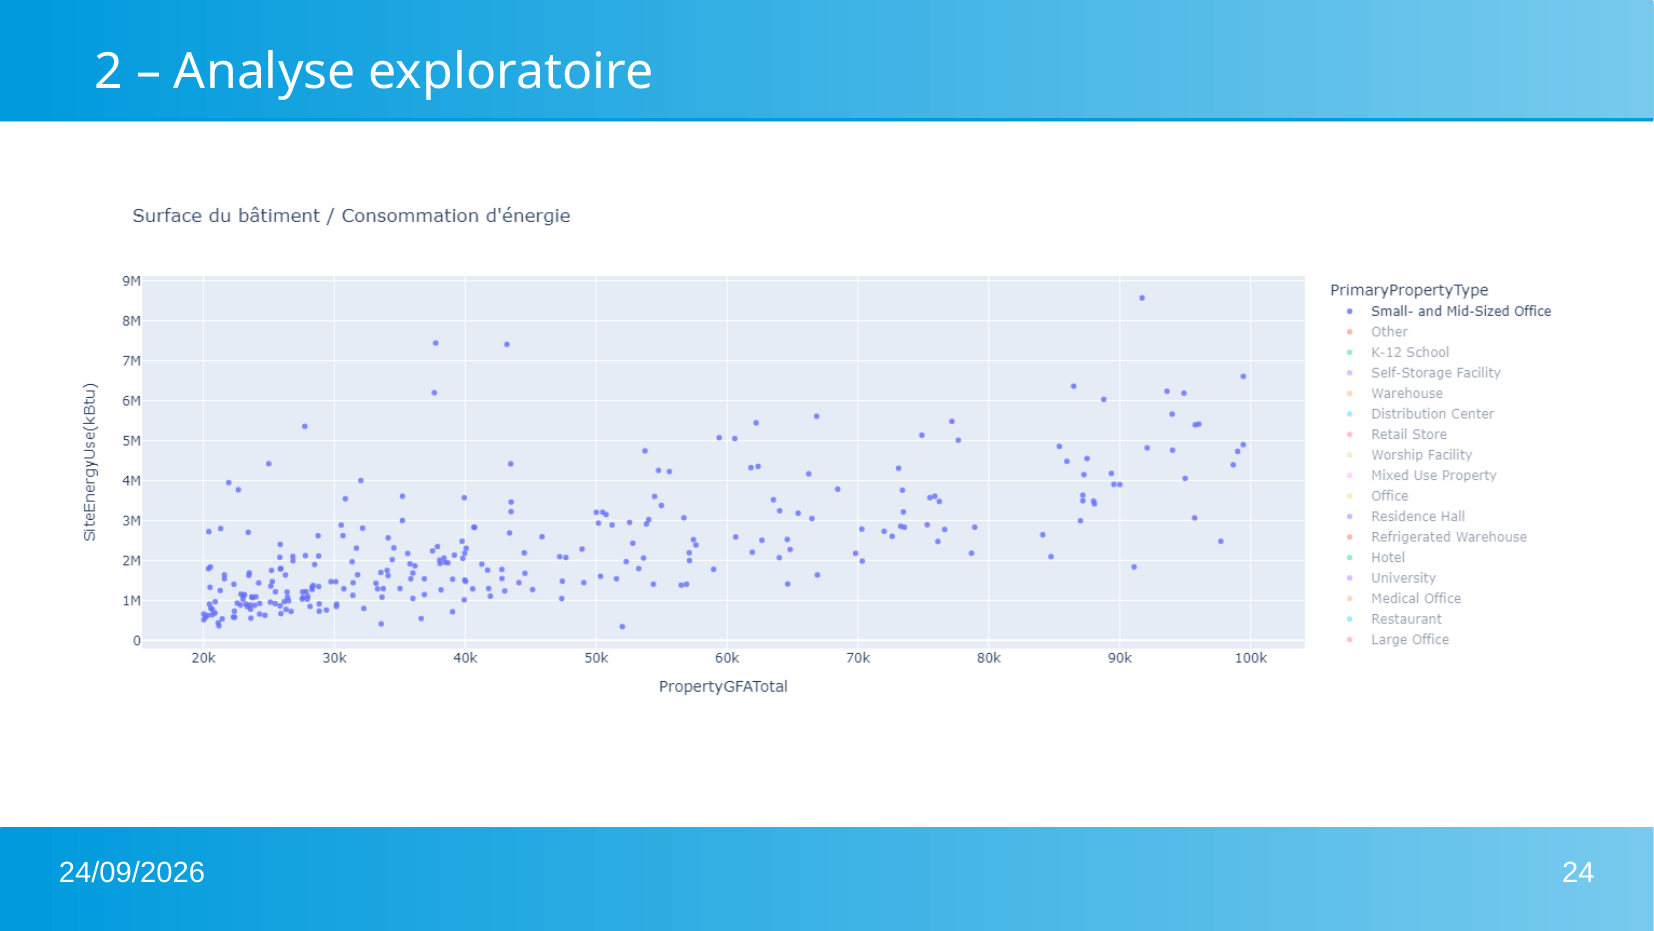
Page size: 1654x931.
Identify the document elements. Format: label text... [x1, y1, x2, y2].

title 2 – Analyse exploratoire [59, 29, 1595, 108]
picture [56, 168, 1581, 735]
